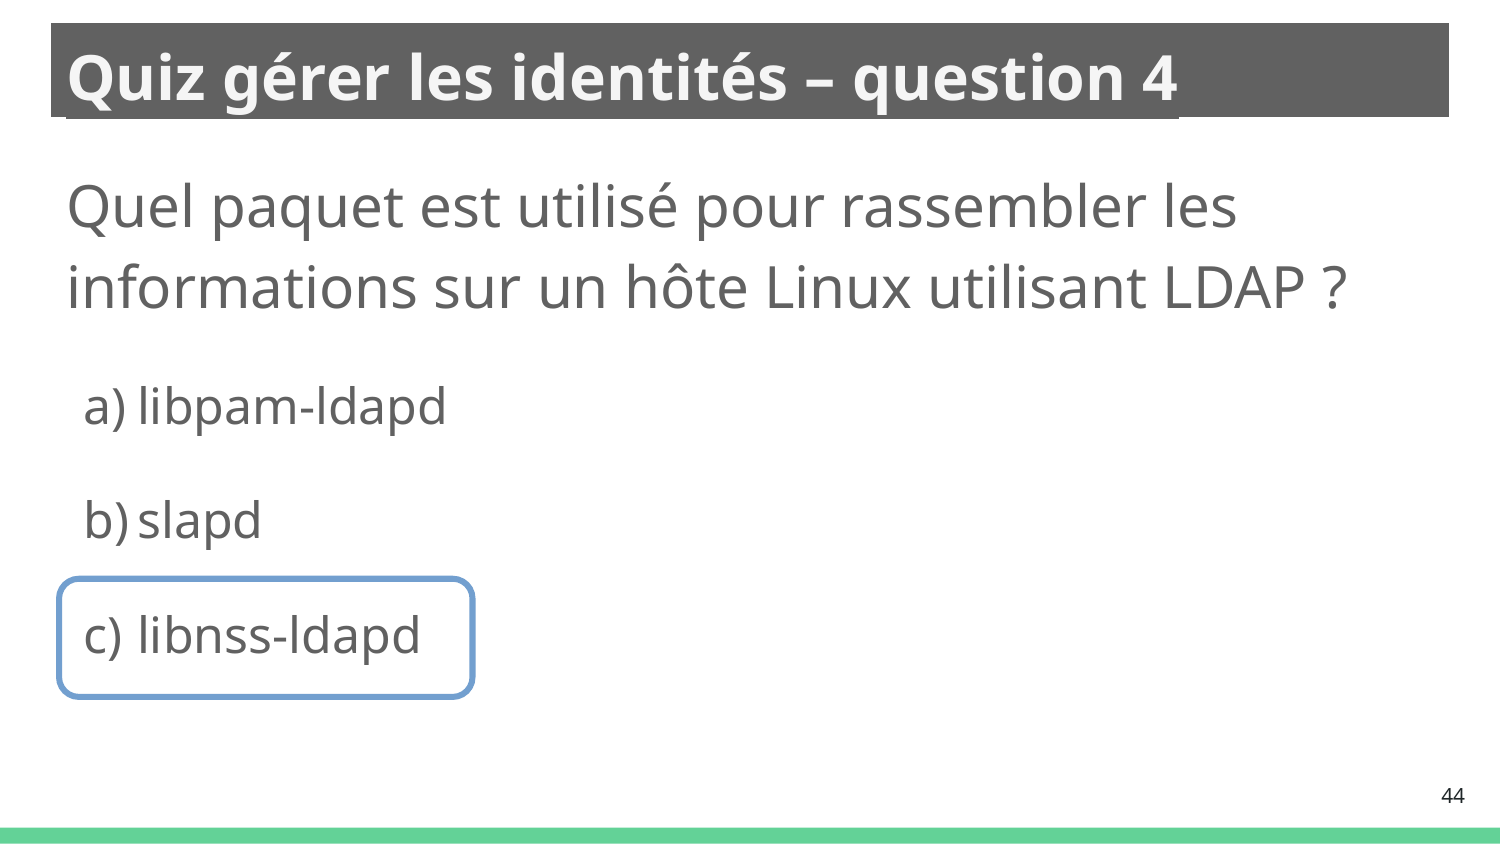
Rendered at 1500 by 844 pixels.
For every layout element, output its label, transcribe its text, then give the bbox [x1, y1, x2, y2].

list Quel paquet est utilisé pour rassembler les informations sur un hôte Linux utilisant LDAP ? libpam-ldapd slapd libnss-ldapd [51, 144, 1477, 679]
title Quiz gérer les identités – question 4 [51, 23, 1449, 117]
list Quel paquet est utilisé pour rassembler les informations sur un hôte Linux utilisant LDAP ? libpam-ldapd slapd libnss-ldapd [63, 582, 469, 679]
slide_number <numéro> [1389, 764, 1480, 830]
